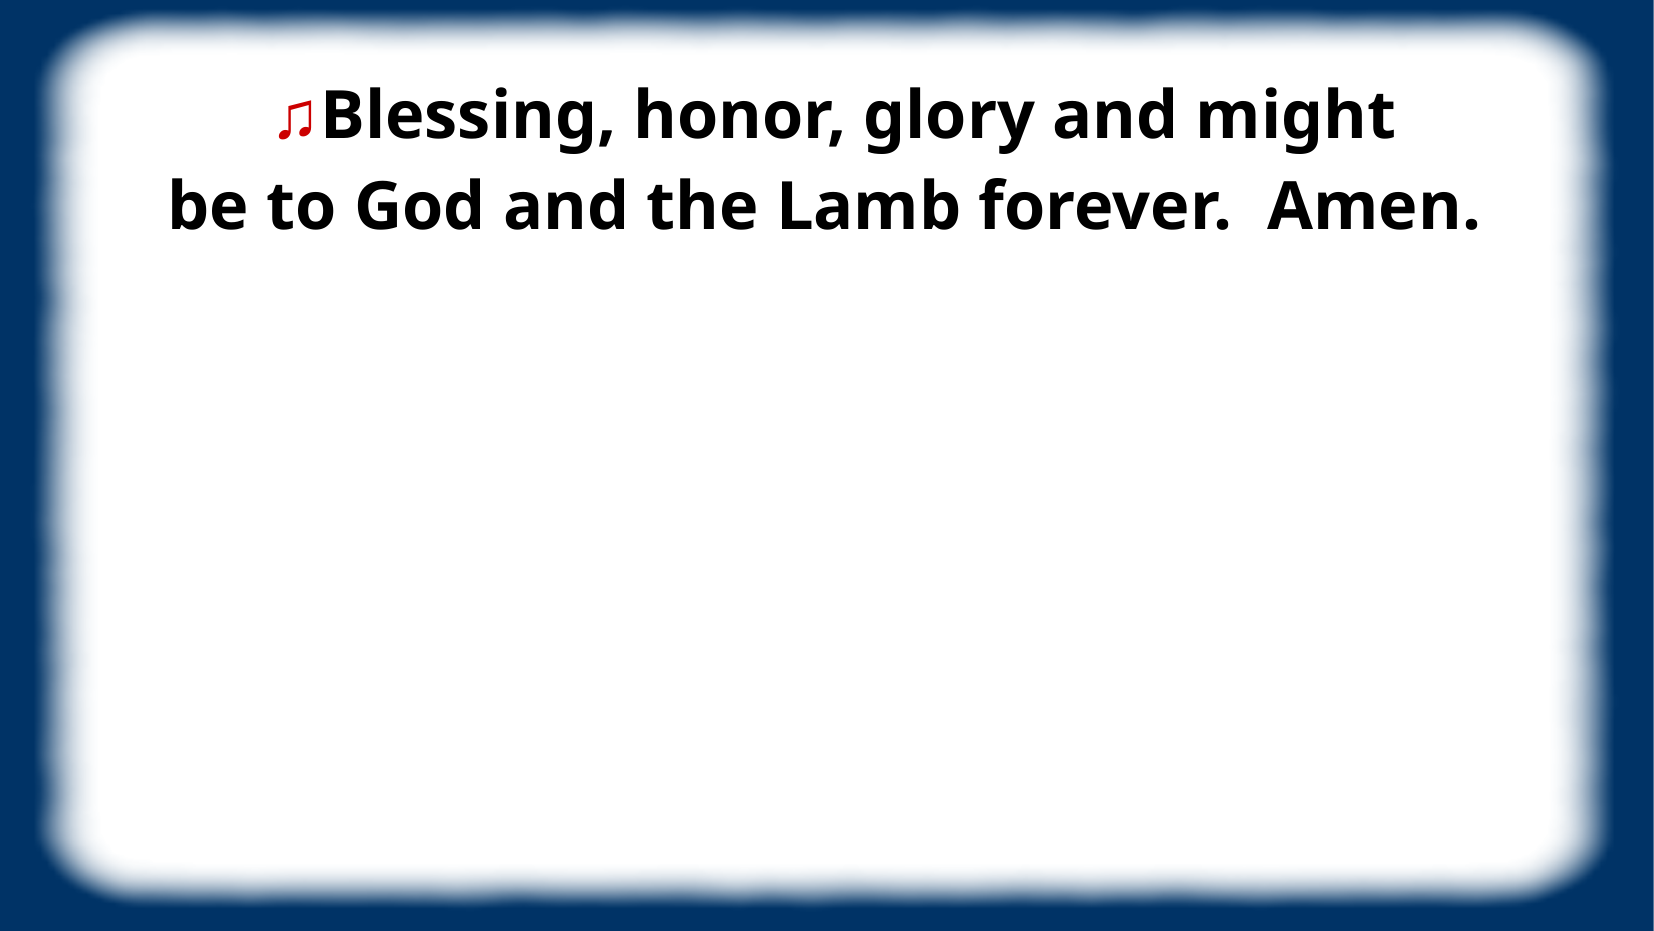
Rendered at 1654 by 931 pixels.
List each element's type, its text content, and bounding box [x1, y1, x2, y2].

text_box ♫Blessing, honor, glory and might be to God and the Lamb forever. Amen. [120, 60, 1531, 346]
picture [0, 0, 1654, 931]
